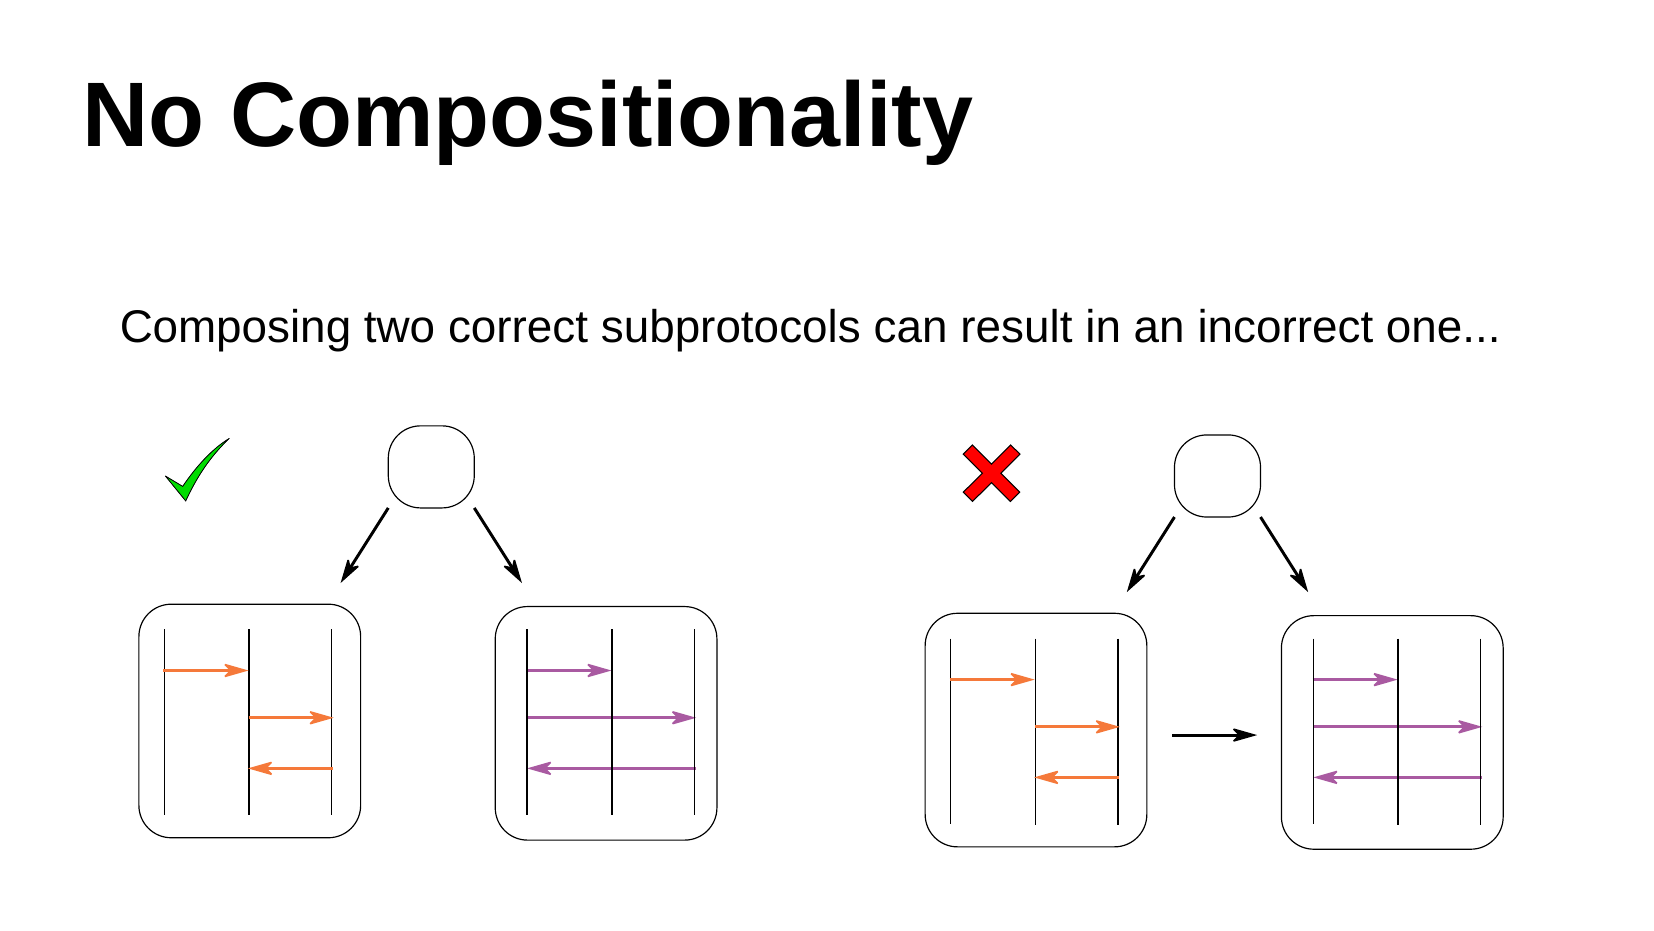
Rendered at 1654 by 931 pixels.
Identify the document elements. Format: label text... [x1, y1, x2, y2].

title No Compositionality [82, 37, 1571, 193]
text_box Composing two correct subprotocols can result in an incorrect one... [105, 293, 1517, 361]
text_box [963, 444, 1020, 502]
picture [137, 424, 1505, 851]
